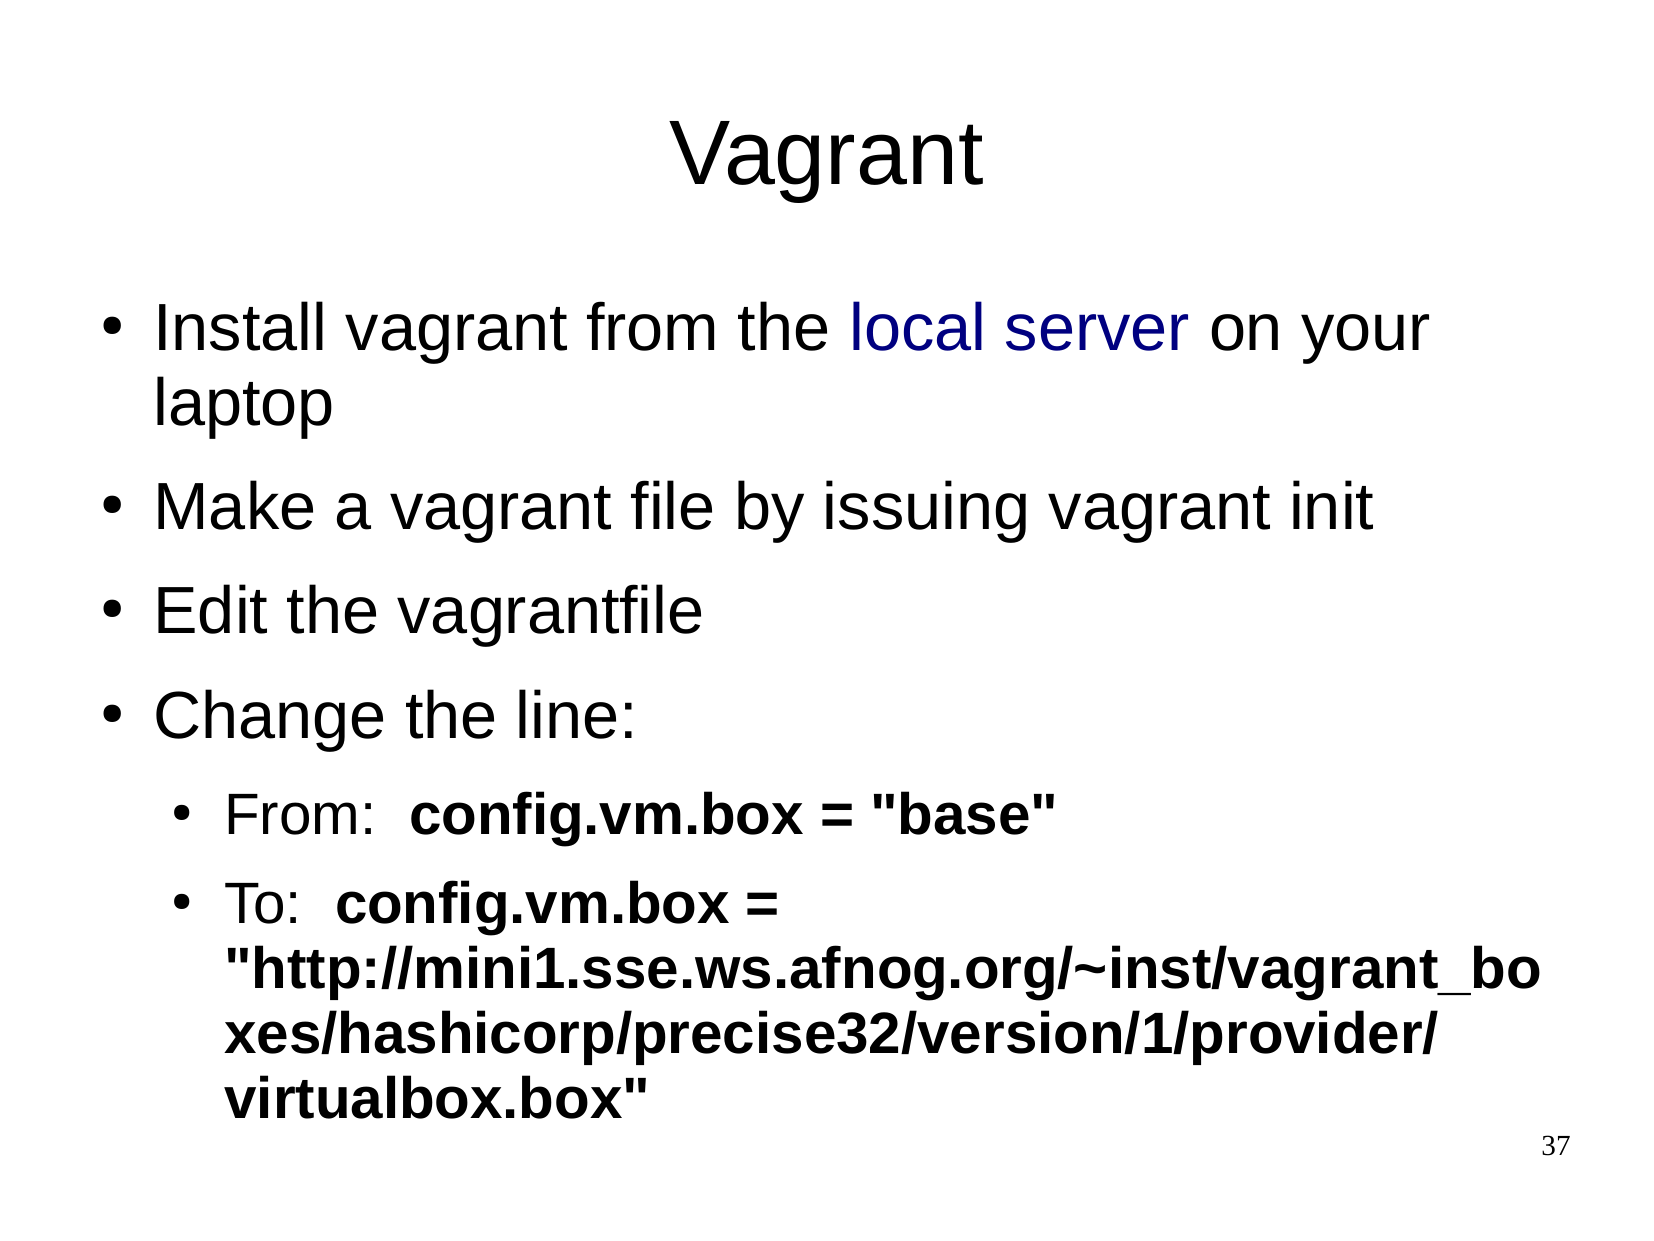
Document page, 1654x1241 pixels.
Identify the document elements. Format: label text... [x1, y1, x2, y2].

list Install vagrant from the local server on your laptop Make a vagrant file by issuing vagrant init Edit the vagrantfile Change the line: From: config.vm.box = "base" To: config.vm.box = "http://mini1.sse.ws.afnog.org/~inst/vagrant_boxes/hashicorp/precise32/version/1/provider/virtualbox.box" [82, 290, 1571, 1130]
title Vagrant [82, 56, 1571, 250]
